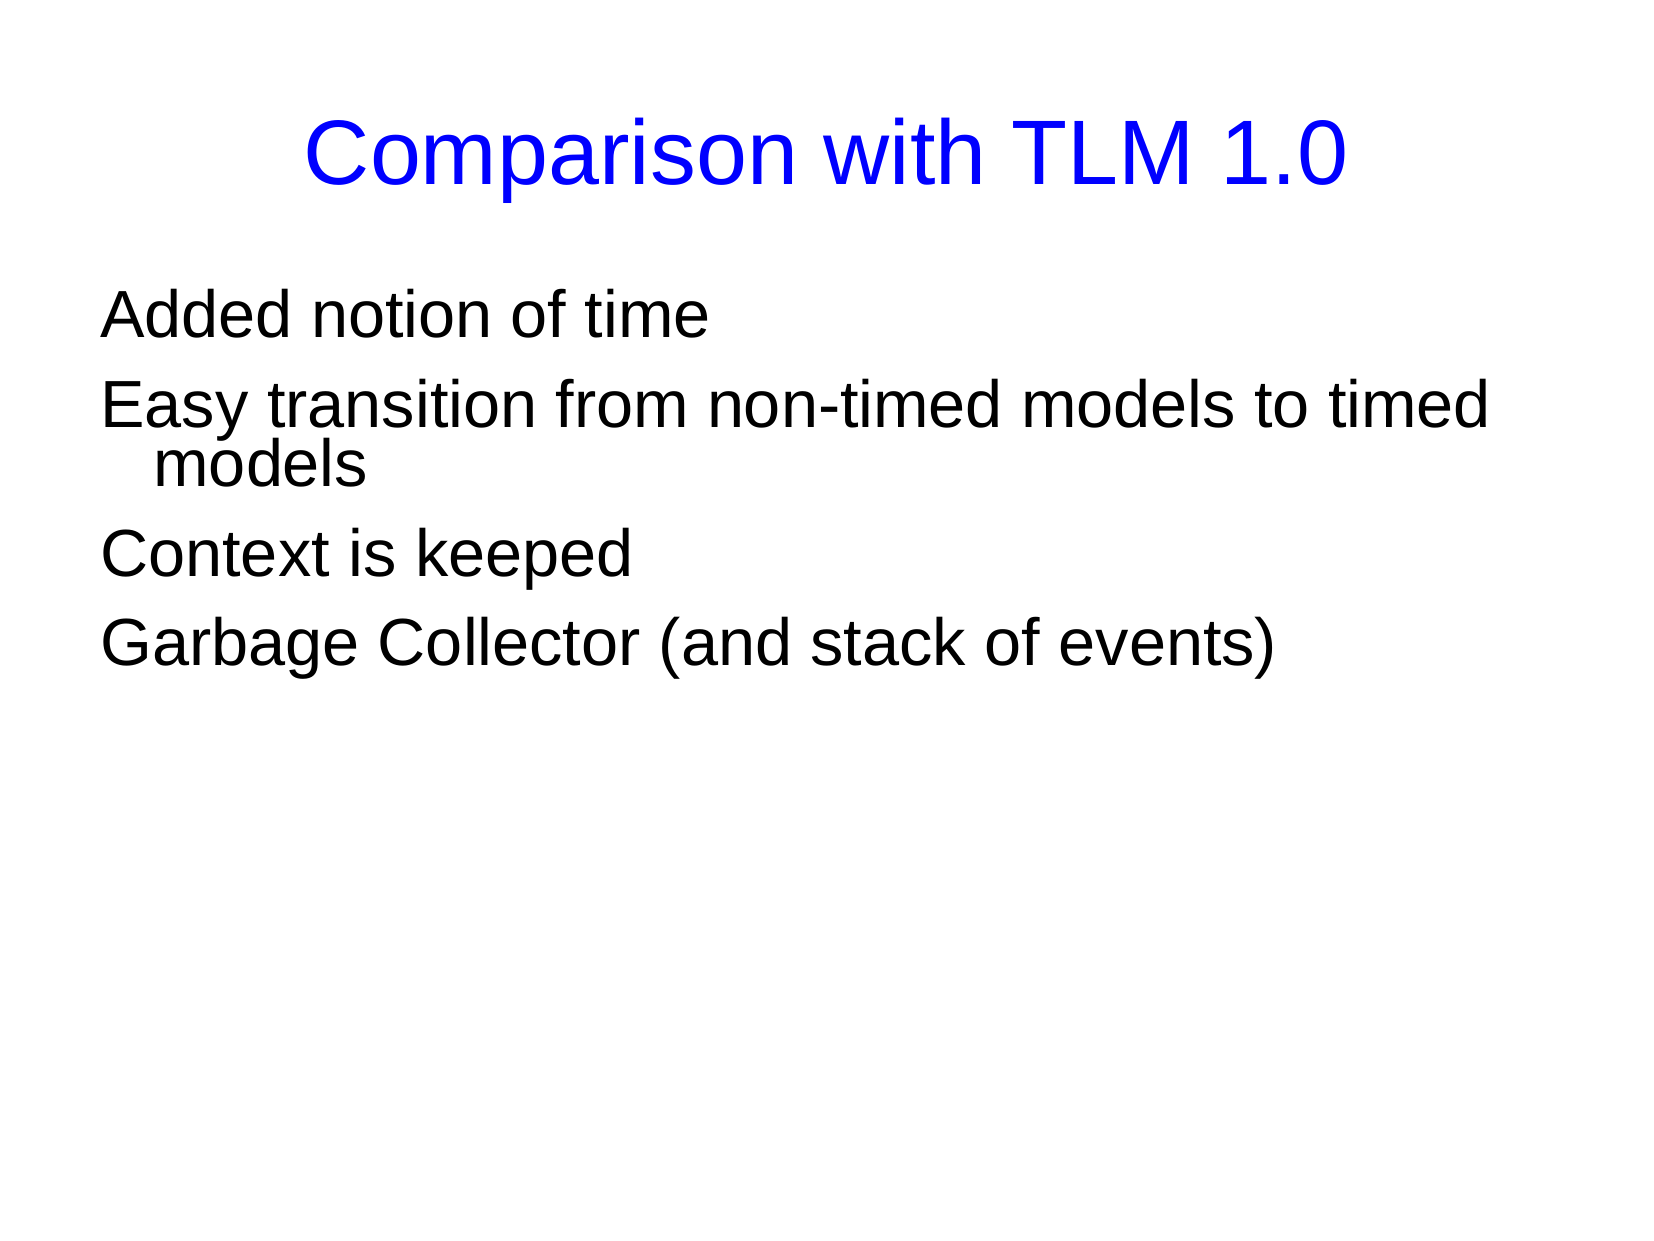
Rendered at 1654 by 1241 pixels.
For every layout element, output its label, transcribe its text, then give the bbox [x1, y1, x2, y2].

title Comparison with TLM 1.0 [82, 49, 1571, 257]
list Added notion of time Easy transition from non-timed models to timed models Context is keeped Garbage Collector (and stack of events) [82, 290, 1571, 1109]
